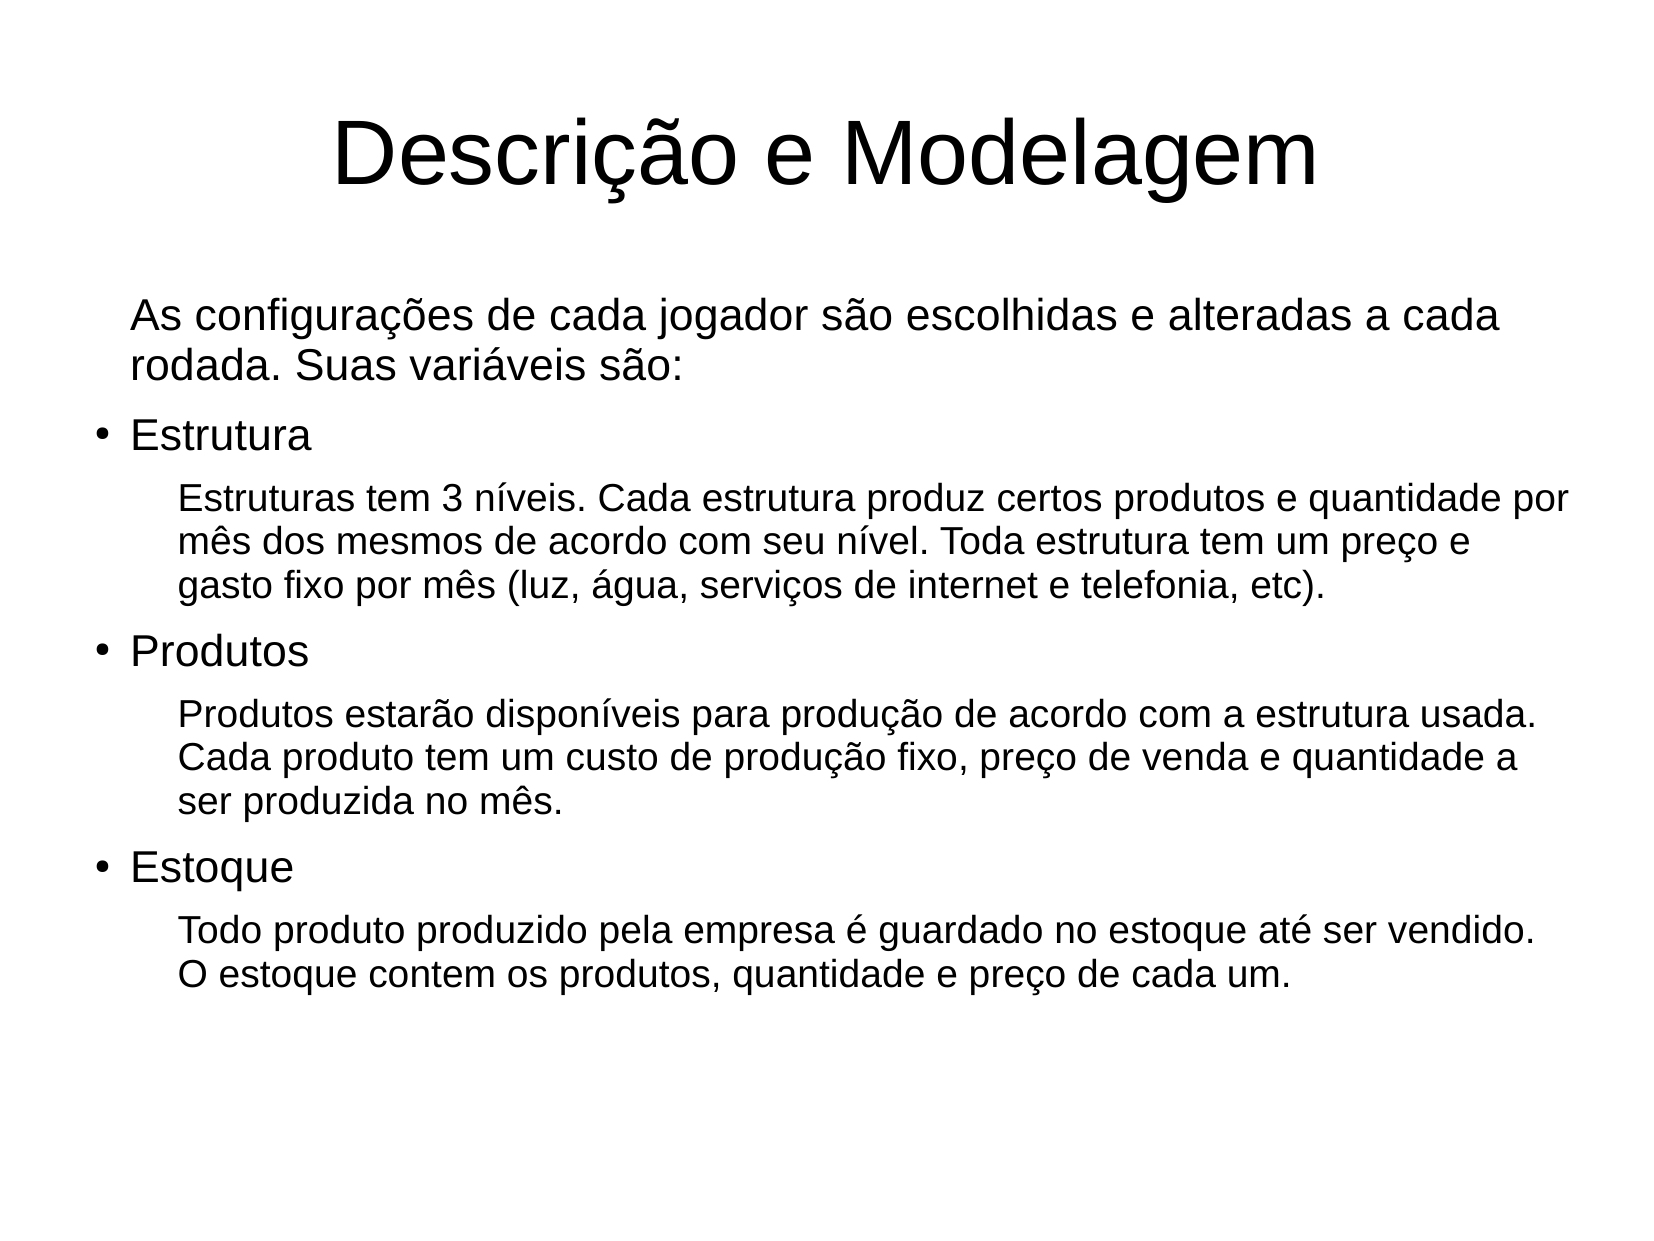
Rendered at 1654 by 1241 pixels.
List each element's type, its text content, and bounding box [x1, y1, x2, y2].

title Descrição e Modelagem [82, 49, 1571, 257]
list As configurações de cada jogador são escolhidas e alteradas a cada rodada. Suas variáveis são: Estrutura Estruturas tem 3 níveis. Cada estrutura produz certos produtos e quantidade por mês dos mesmos de acordo com seu nível. Toda estrutura tem um preço e gasto fixo por mês (luz, água, serviços de internet e telefonia, etc). Produtos Produtos estarão disponíveis para produção de acordo com a estrutura usada. Cada produto tem um custo de produção fixo, preço de venda e quantidade a ser produzida no mês. Estoque Todo produto produzido pela empresa é guardado no estoque até ser vendido. O estoque contem os produtos, quantidade e preço de cada um. [82, 290, 1571, 1010]
